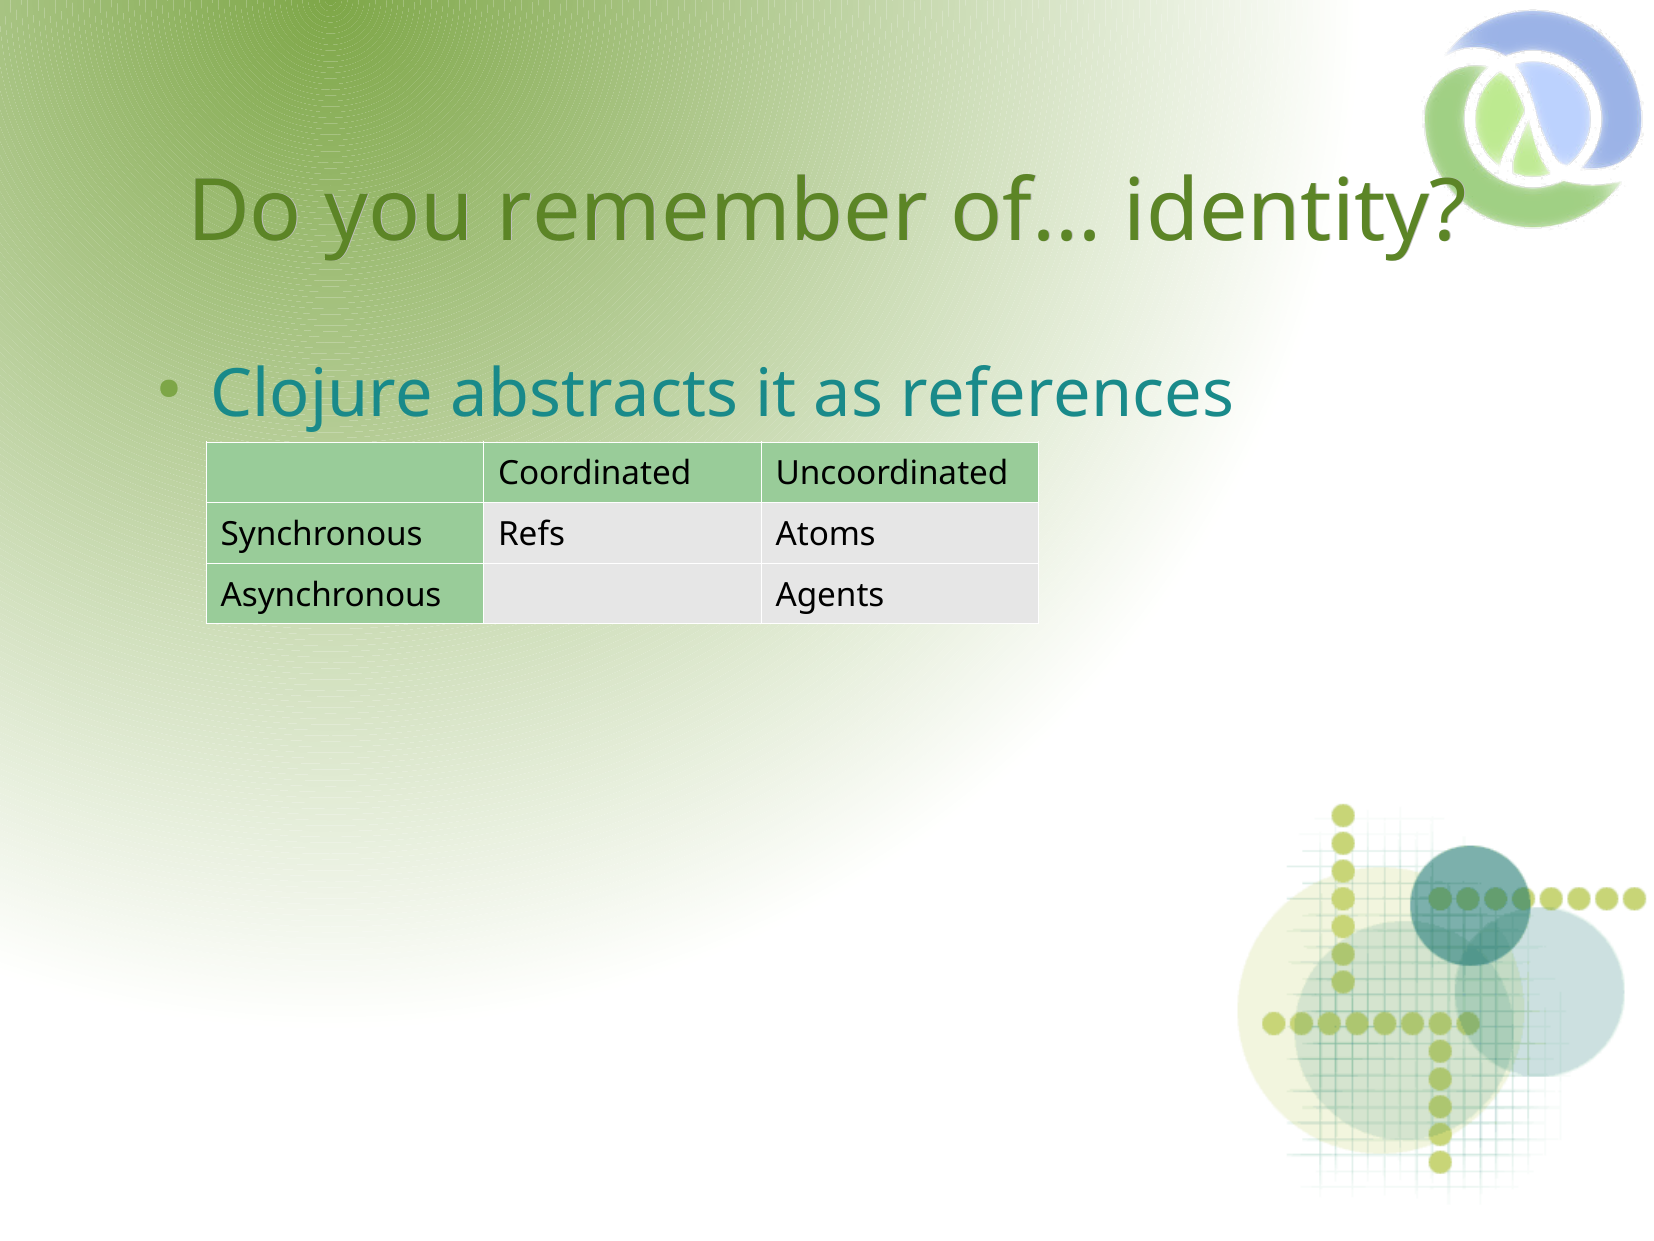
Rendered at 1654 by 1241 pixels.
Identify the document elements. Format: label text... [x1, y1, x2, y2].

table_header Coordinated [484, 443, 761, 502]
table_header [207, 443, 483, 502]
title Do you remember of... identity? [121, 102, 1534, 310]
table_cell Agents [762, 564, 1038, 623]
table_cell Refs [484, 503, 761, 563]
picture [1224, 792, 1654, 1211]
table_cell [484, 564, 761, 623]
table_cell Asynchronous [207, 564, 483, 623]
table_cell Atoms [762, 503, 1038, 563]
table_cell Synchronous [207, 503, 483, 563]
list Clojure abstracts it as references [121, 344, 1534, 1127]
table_header Uncoordinated [762, 443, 1038, 502]
